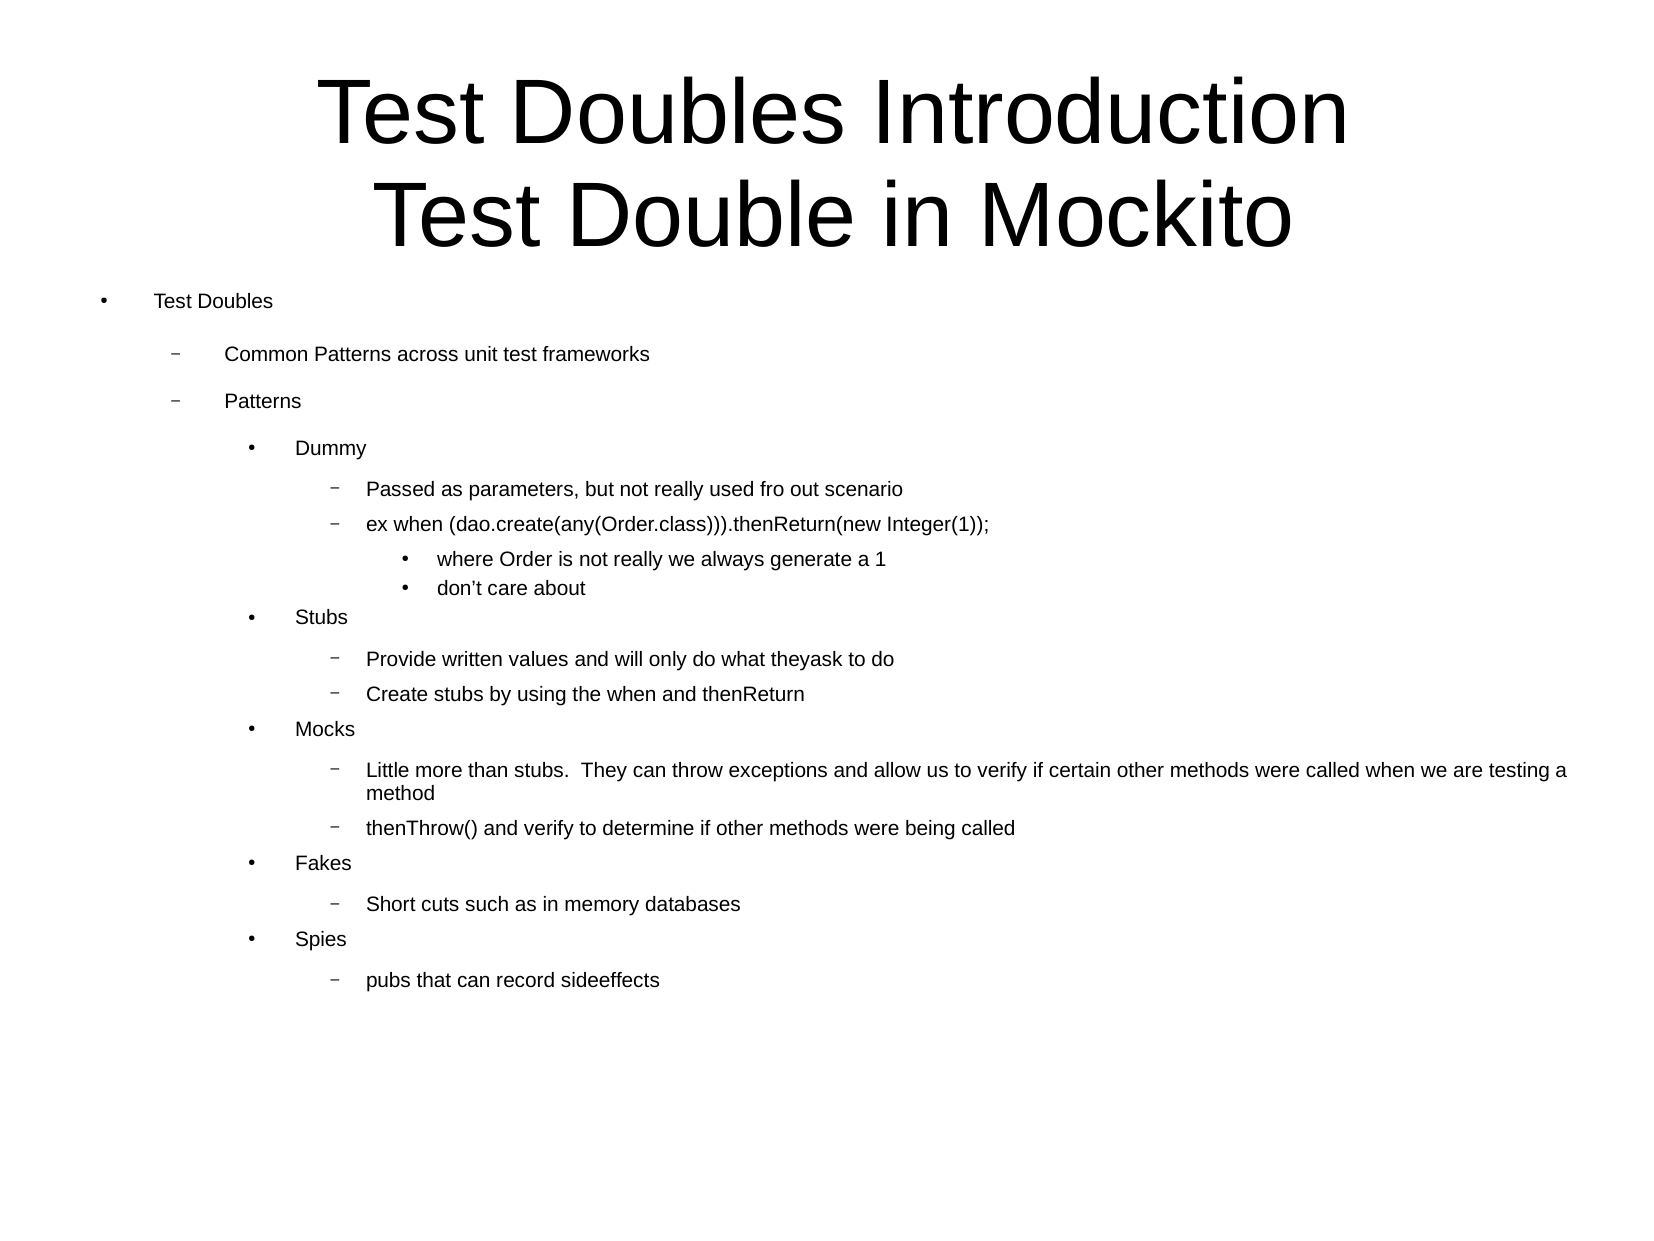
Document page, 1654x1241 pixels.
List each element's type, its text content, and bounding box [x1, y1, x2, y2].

title Test Doubles Introduction Test Double in Mockito [90, 60, 1579, 268]
list Test Doubles Common Patterns across unit test frameworks Patterns Dummy Passed as parameters, but not really used fro out scenario ex when (dao.create(any(Order.class))).thenReturn(new Integer(1)); where Order is not really we always generate a 1 don’t care about Stubs Provide written values and will only do what theyask to do Create stubs by using the when and thenReturn Mocks Little more than stubs. They can throw exceptions and allow us to verify if certain other methods were called when we are testing a method thenThrow() and verify to determine if other methods were being called Fakes Short cuts such as in memory databases Spies pubs that can record sideeffects [82, 290, 1621, 1216]
